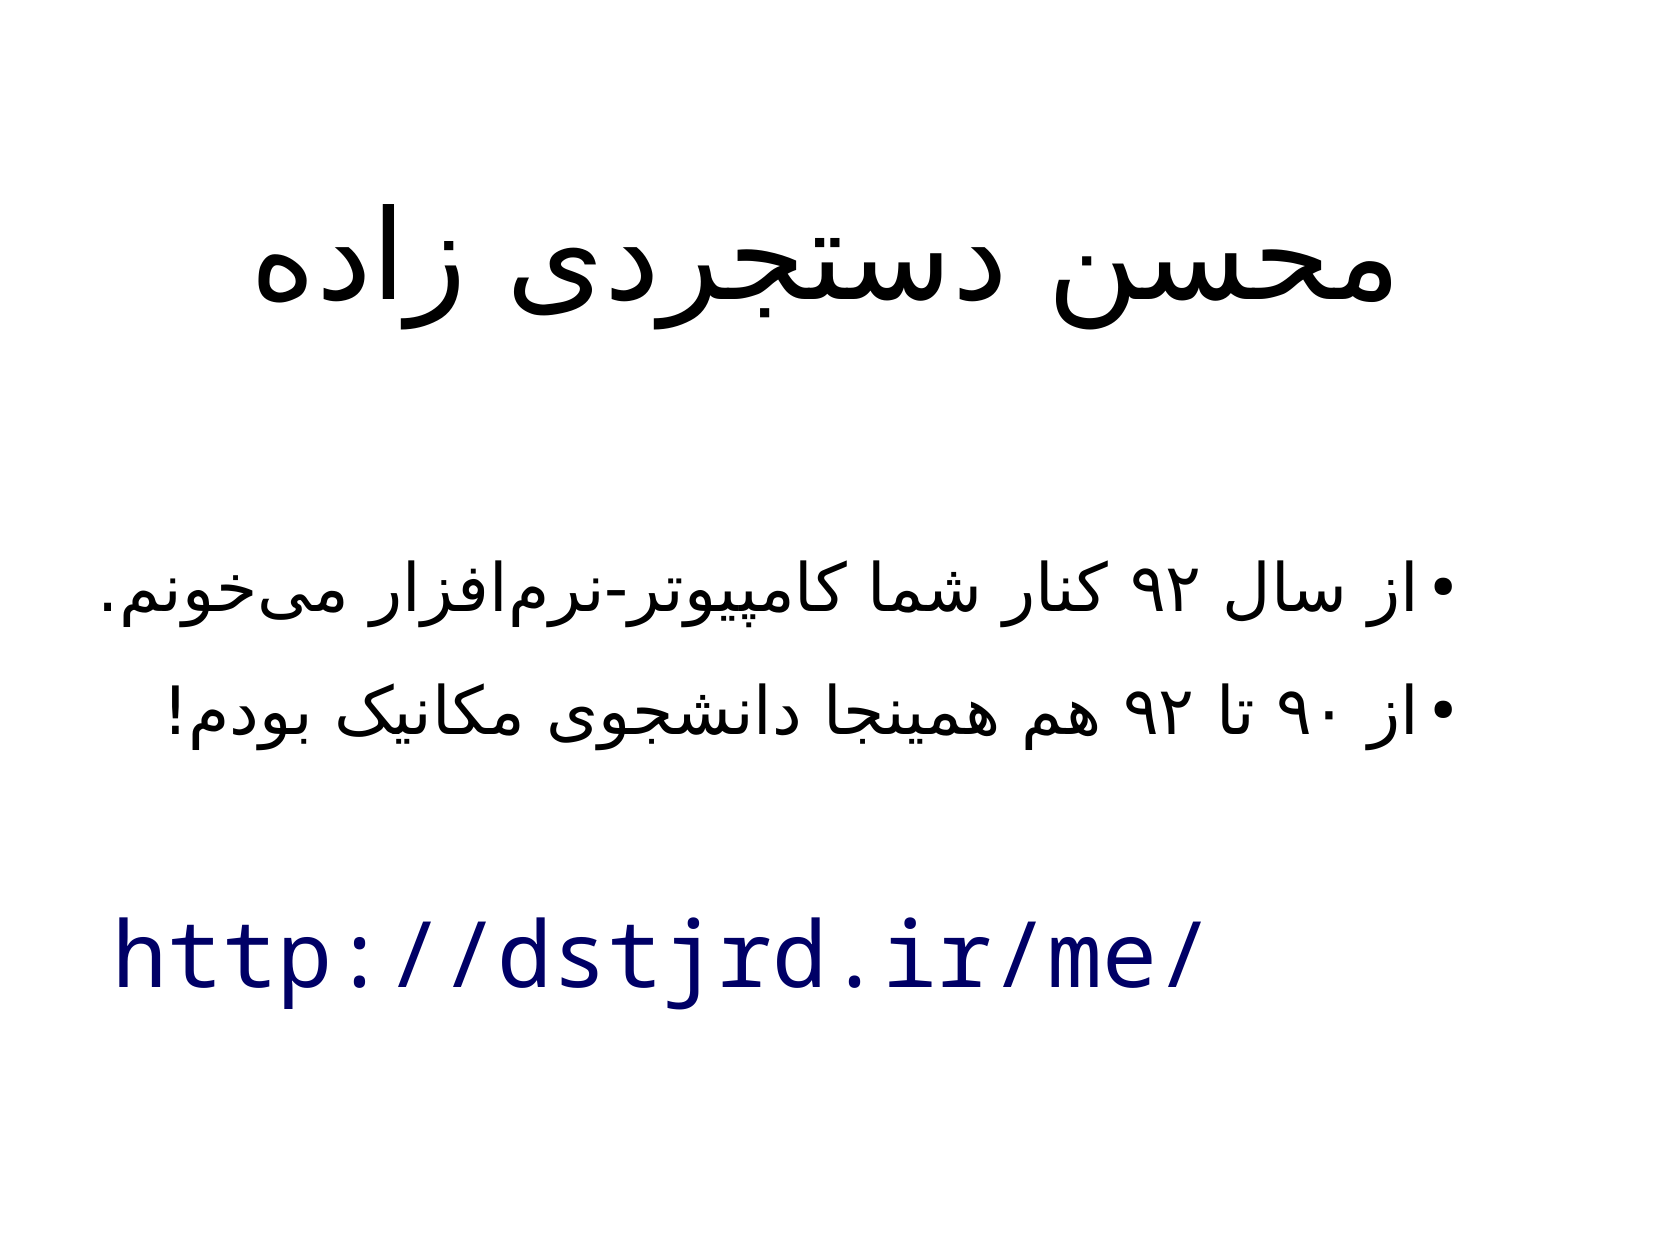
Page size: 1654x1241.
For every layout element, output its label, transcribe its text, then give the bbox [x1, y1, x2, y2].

text_box http://dstjrd.ir/me/ [112, 855, 1486, 1049]
title محسن دستجردی زاده [82, 152, 1571, 361]
subtitle از سال ۹۲ کنار شما کامپیوتر-نرم‌افزار می‌خونم. از ۹۰ تا ۹۲ هم همینجا دانشجوی مکانیک بودم! [82, 560, 1456, 740]
